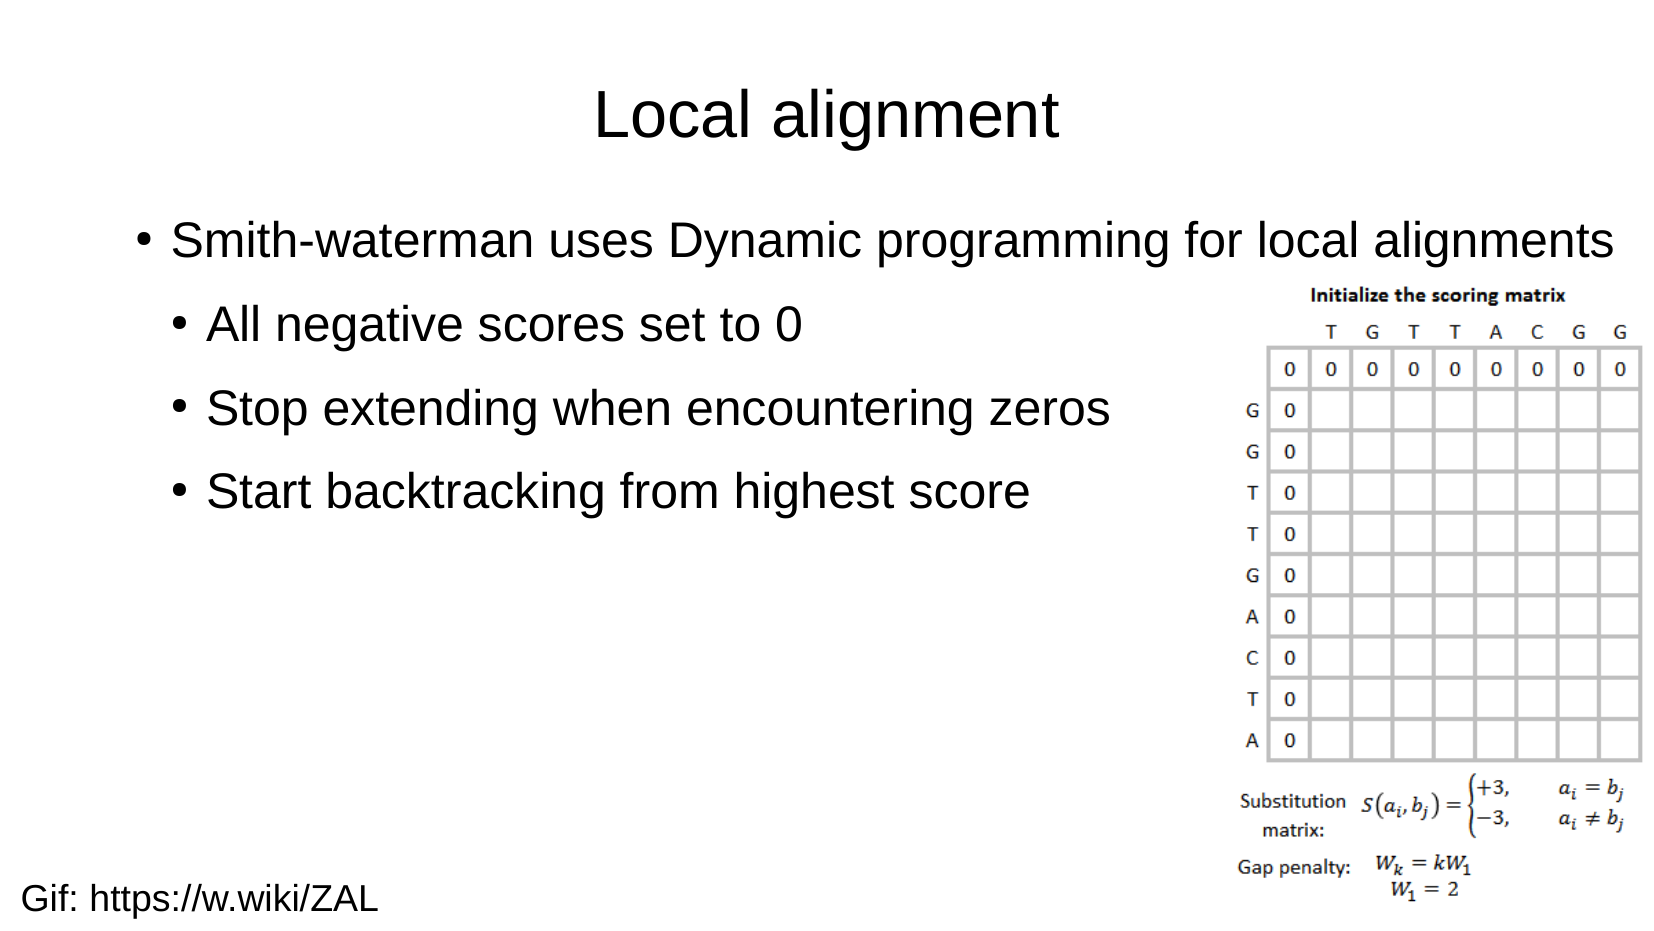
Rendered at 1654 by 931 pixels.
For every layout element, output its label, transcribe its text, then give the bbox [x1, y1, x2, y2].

text_box Gif: https://w.wiki/ZAL [5, 870, 399, 929]
title Local alignment [82, 37, 1571, 193]
picture [1235, 273, 1648, 931]
subtitle Smith-waterman uses Dynamic programming for local alignments All negative scores set to 0 Stop extending when encountering zeros Start backtracking from highest score [135, 184, 1624, 724]
